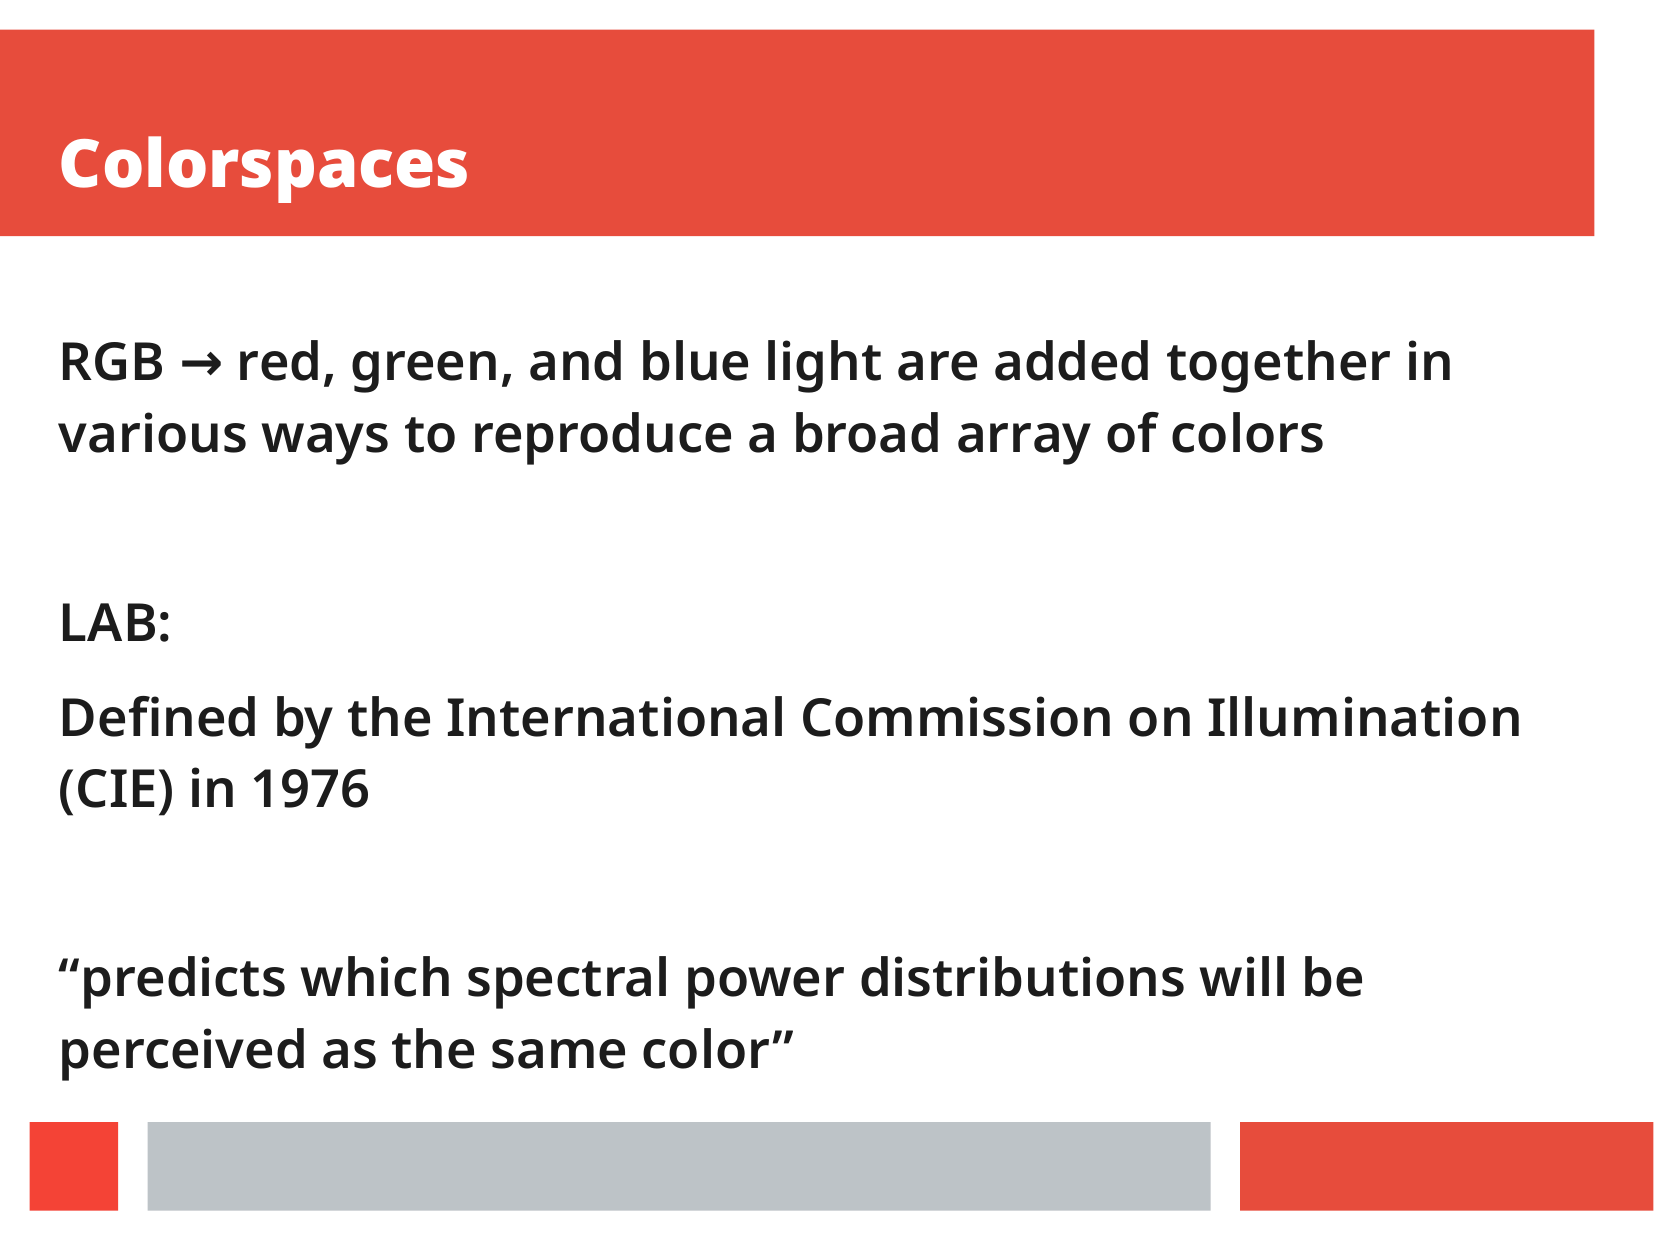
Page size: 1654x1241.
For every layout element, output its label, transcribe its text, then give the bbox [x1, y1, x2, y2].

list RGB → red, green, and blue light are added together in various ways to reproduce a broad array of colors LAB: Defined by the International Commission on Illumination (CIE) in 1976 “predicts which spectral power distributions will be perceived as the same color” [59, 324, 1565, 1093]
title Colorspaces [59, 59, 1595, 207]
